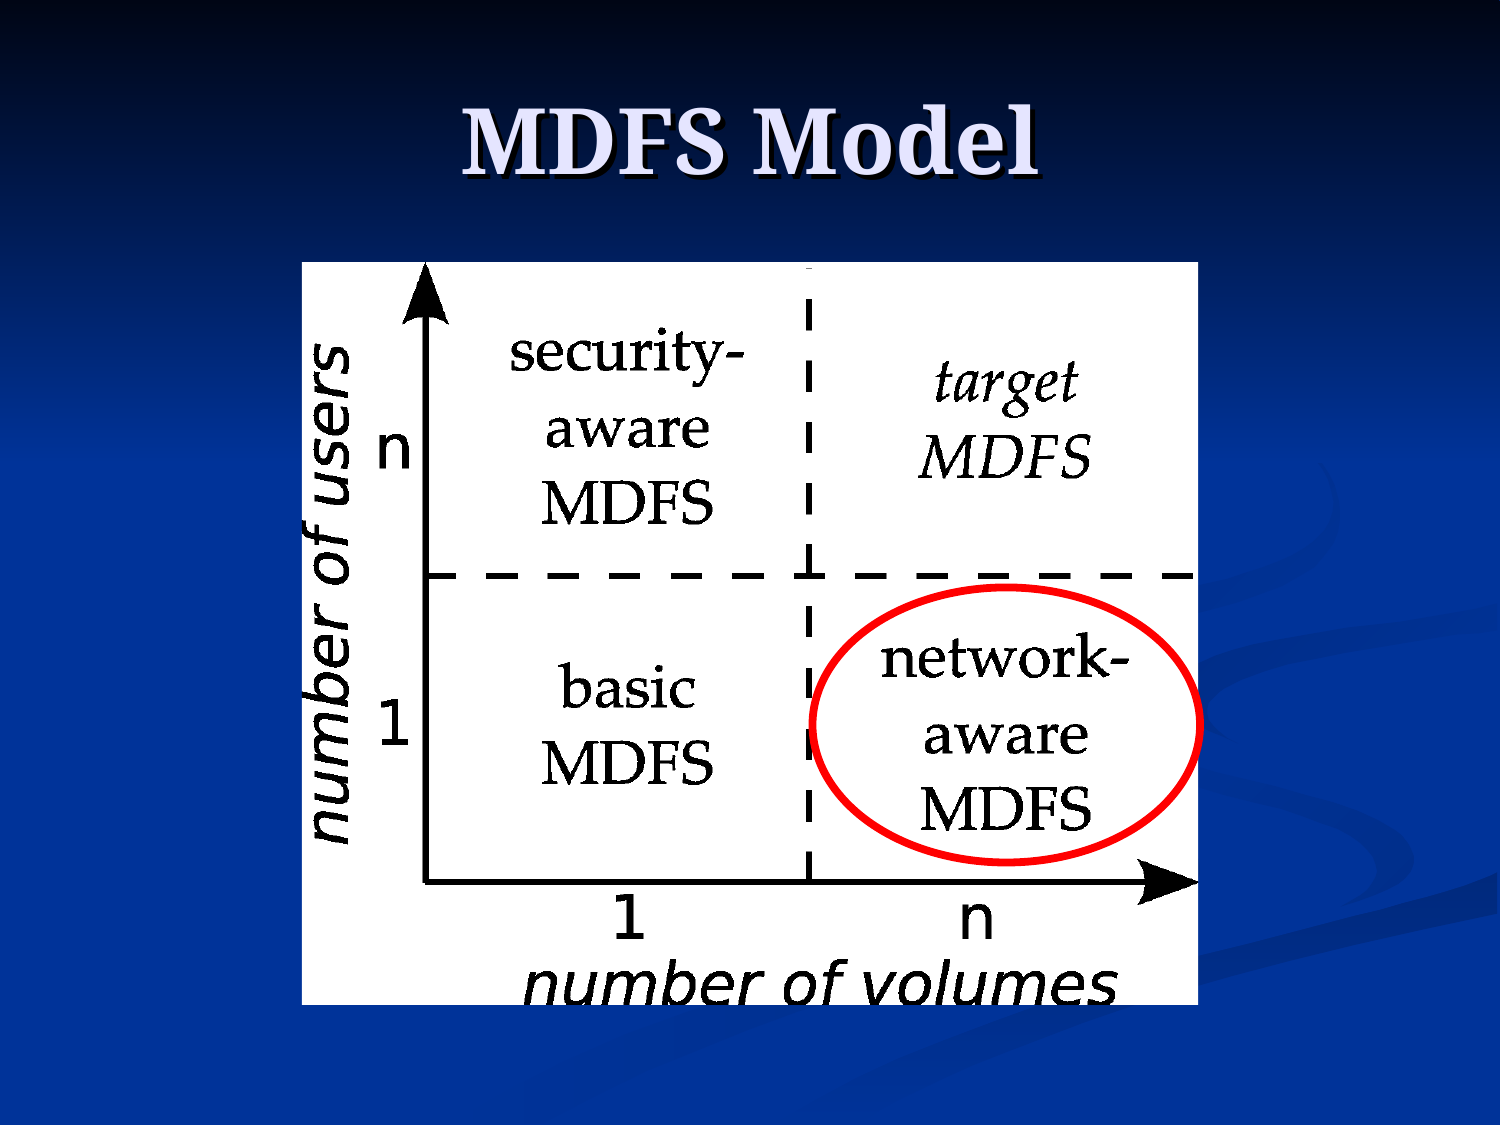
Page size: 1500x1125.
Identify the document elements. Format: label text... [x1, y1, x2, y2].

picture [817, 592, 1196, 858]
title MDFS Model [75, 45, 1426, 233]
picture [301, 262, 1199, 1005]
